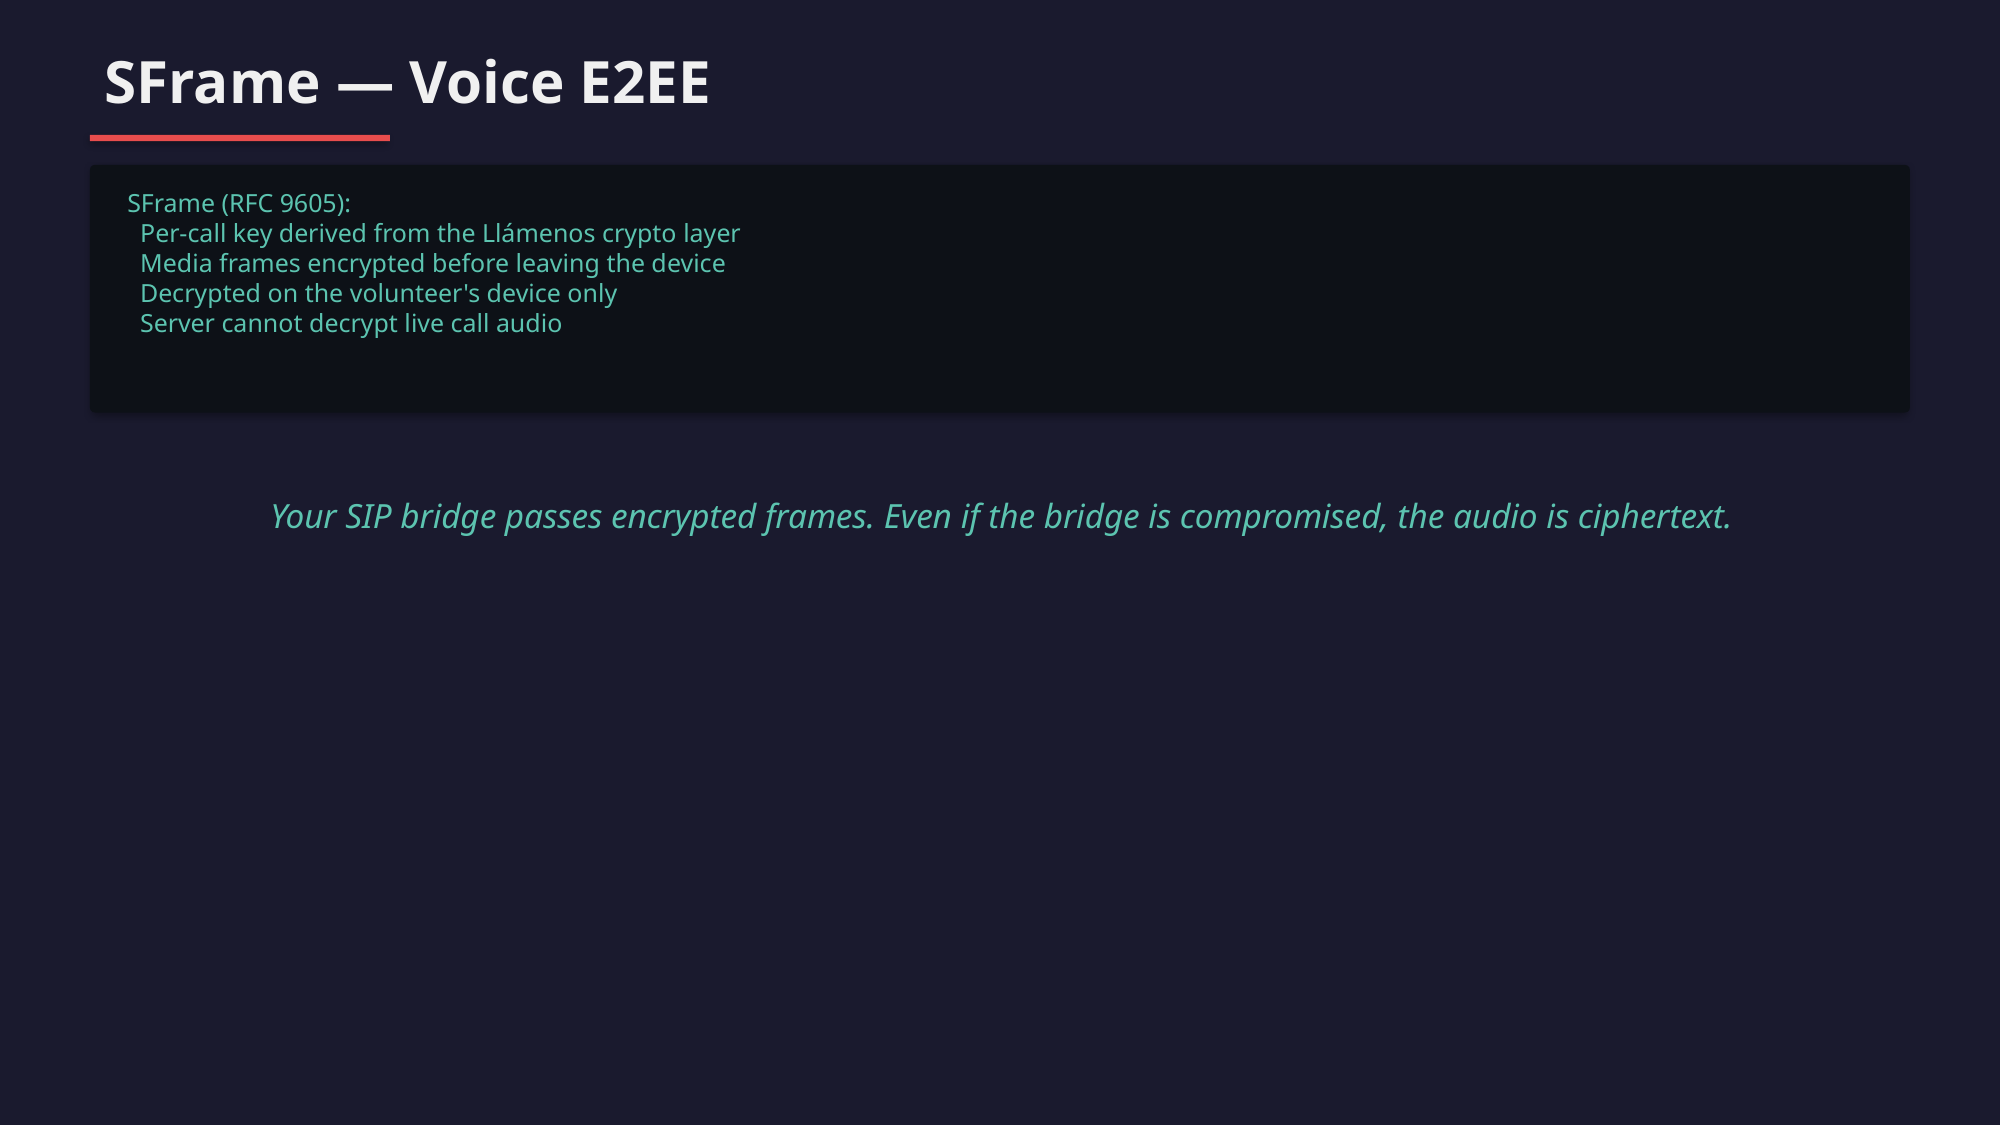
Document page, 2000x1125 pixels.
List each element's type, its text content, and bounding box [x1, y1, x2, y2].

text_box SFrame (RFC 9605): Per-call key derived from the Llámenos crypto layer Media frames encrypted before leaving the device Decrypted on the volunteer's device only Server cannot decrypt live call audio [112, 179, 1888, 345]
text_box [89, 164, 1910, 413]
text_box SFrame — Voice E2EE [89, 37, 1910, 123]
text_box Your SIP bridge passes encrypted frames. Even if the bridge is compromised, the audio is ciphertext. [92, 487, 1913, 543]
text_box [89, 134, 390, 142]
